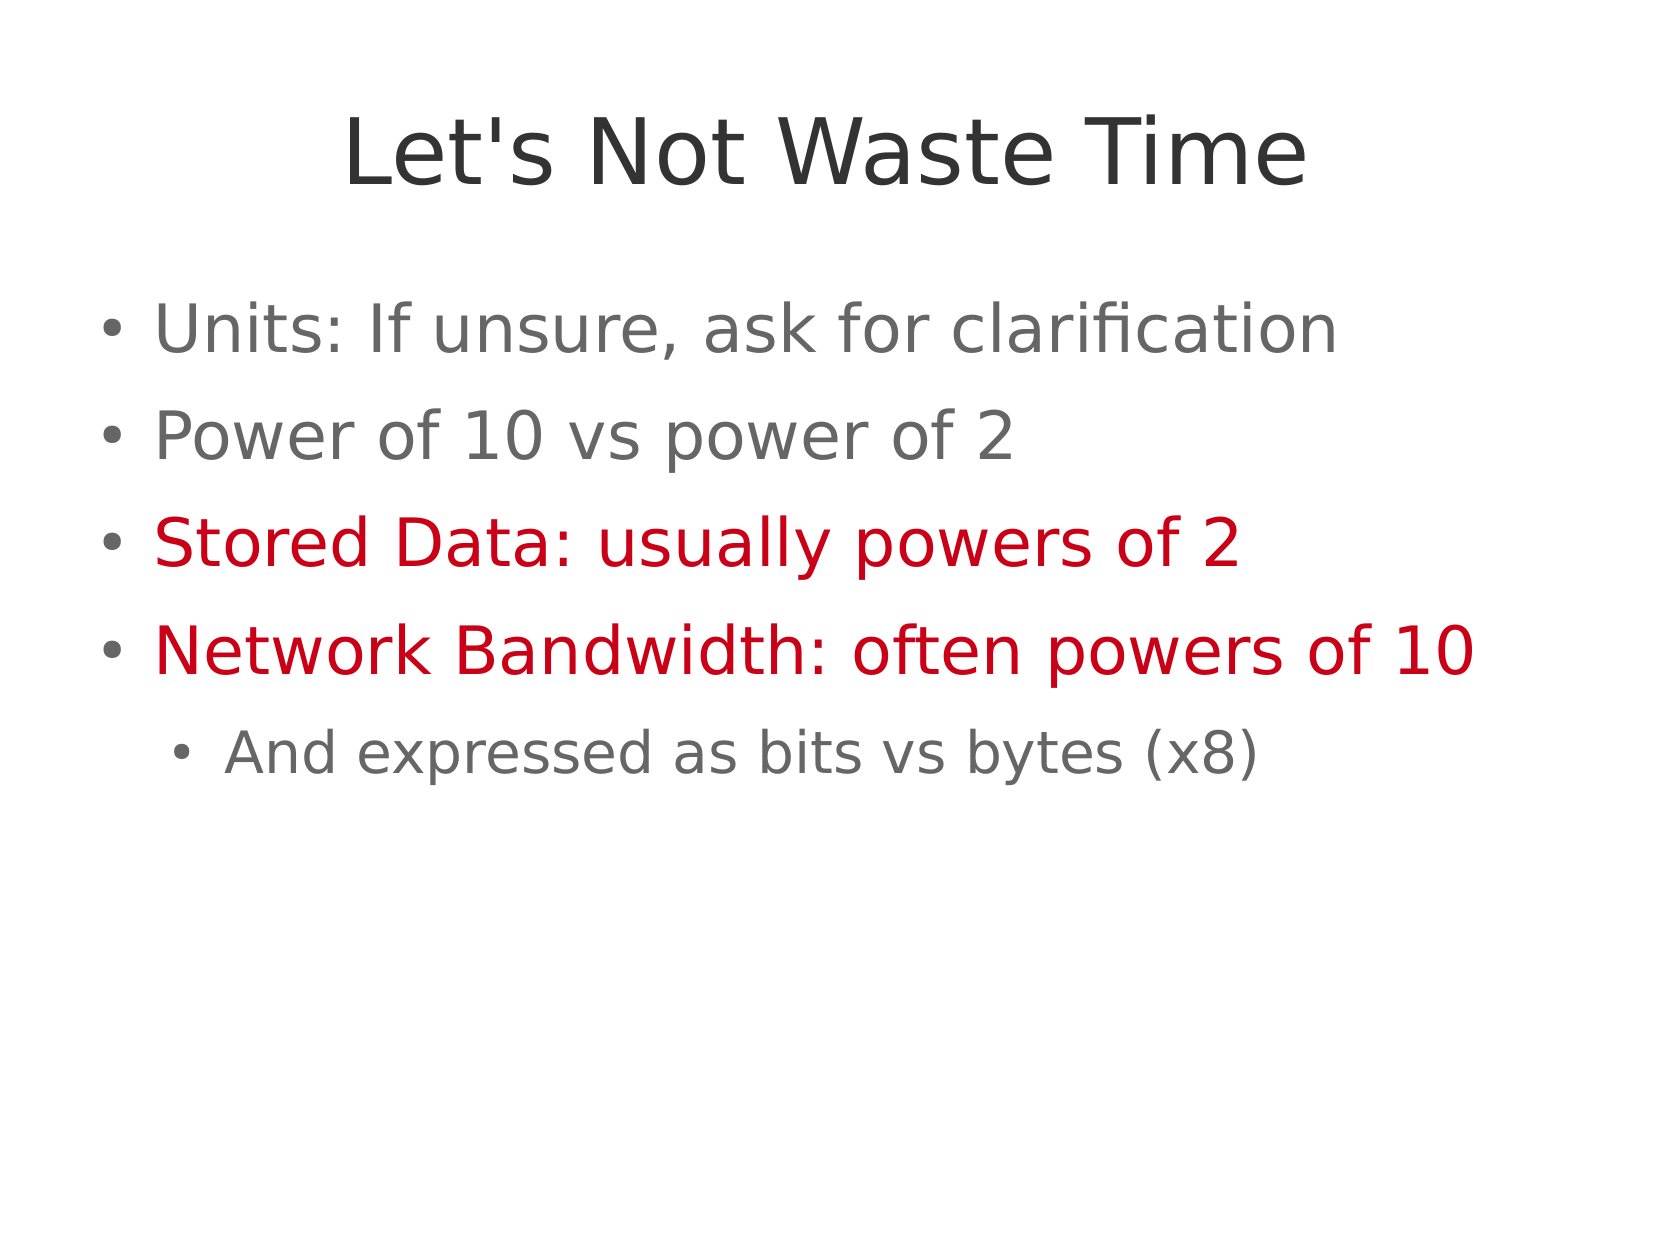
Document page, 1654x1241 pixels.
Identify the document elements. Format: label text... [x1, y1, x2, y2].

title Let's Not Waste Time [82, 49, 1571, 257]
list Units: If unsure, ask for clarification Power of 10 vs power of 2 Stored Data: usually powers of 2 Network Bandwidth: often powers of 10 And expressed as bits vs bytes (x8) [82, 290, 1571, 1109]
